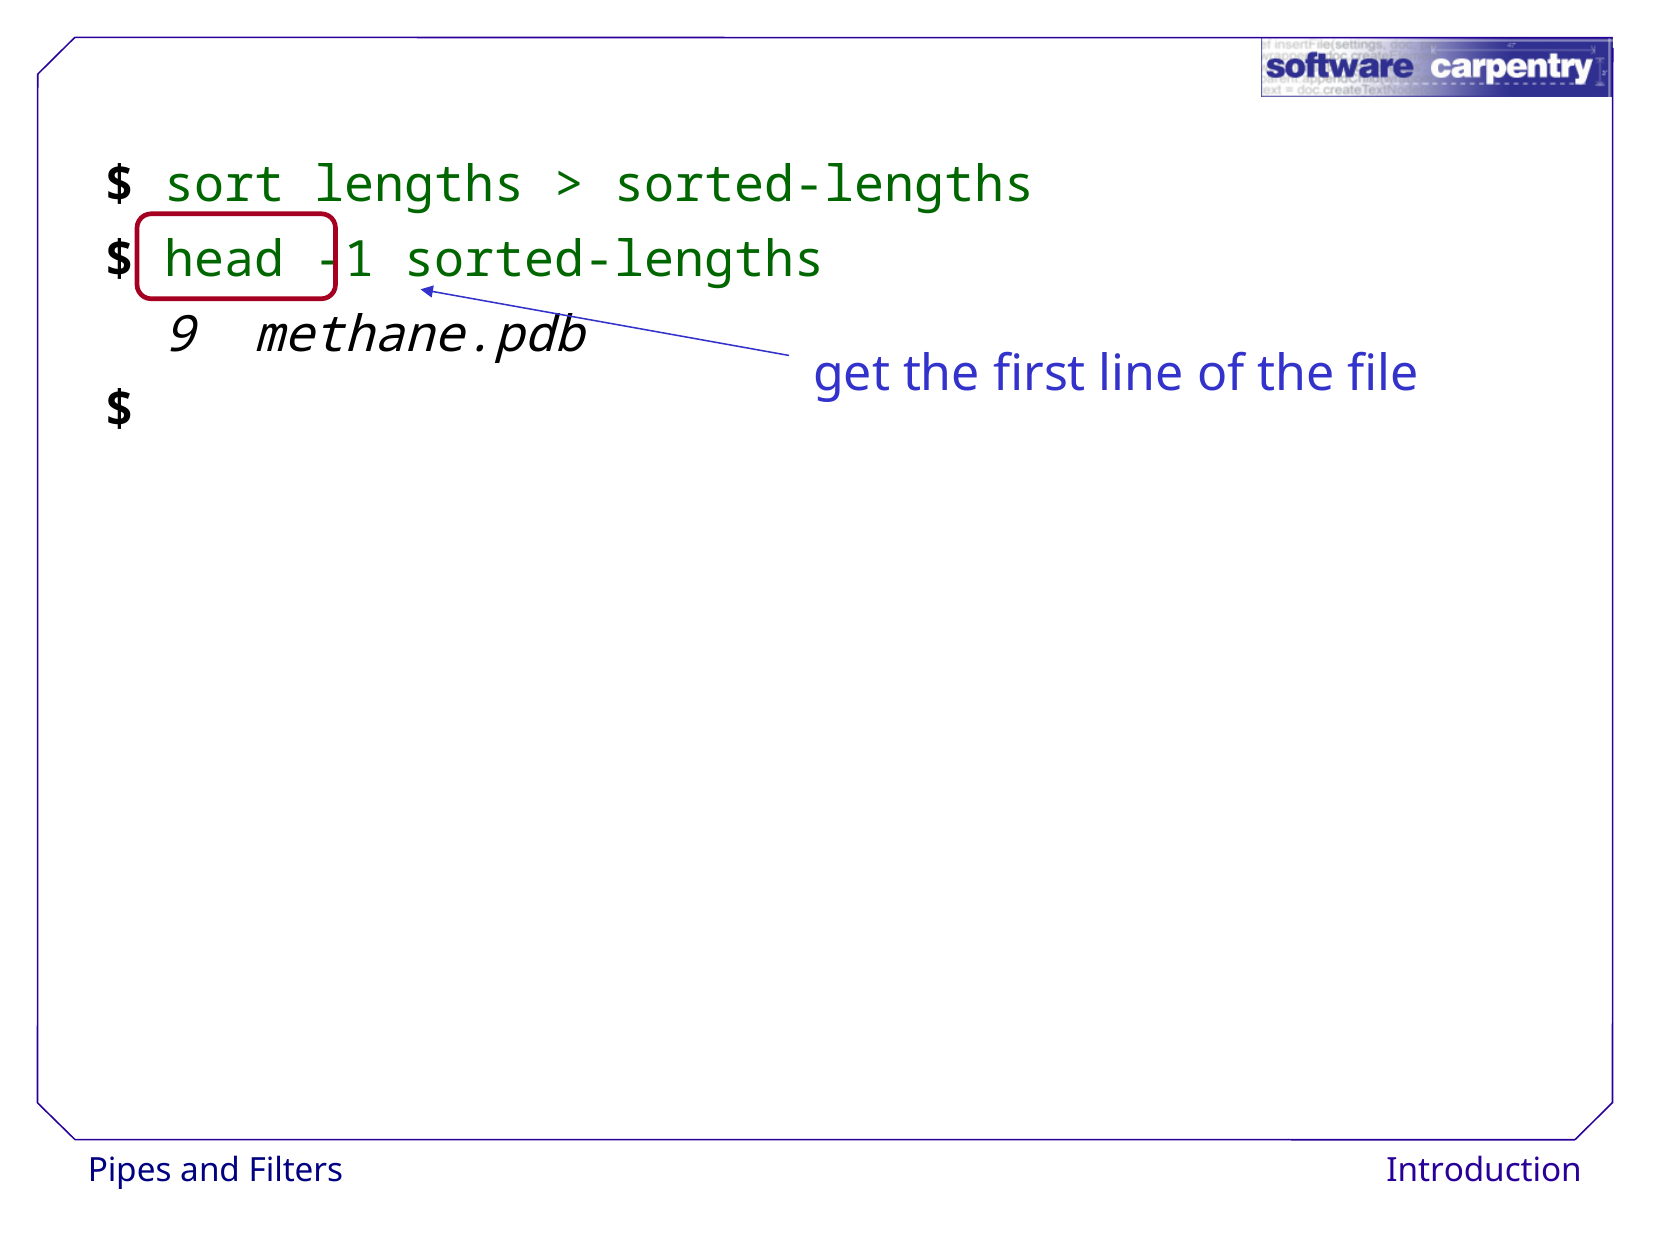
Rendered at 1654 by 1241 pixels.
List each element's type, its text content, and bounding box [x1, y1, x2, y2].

picture [1261, 39, 1613, 97]
text_box $ sort lengths > sorted-lengths $ head -1 sorted-lengths 9 methane.pdb $ [89, 128, 1512, 1131]
text_box get the first line of the file [798, 317, 1584, 649]
